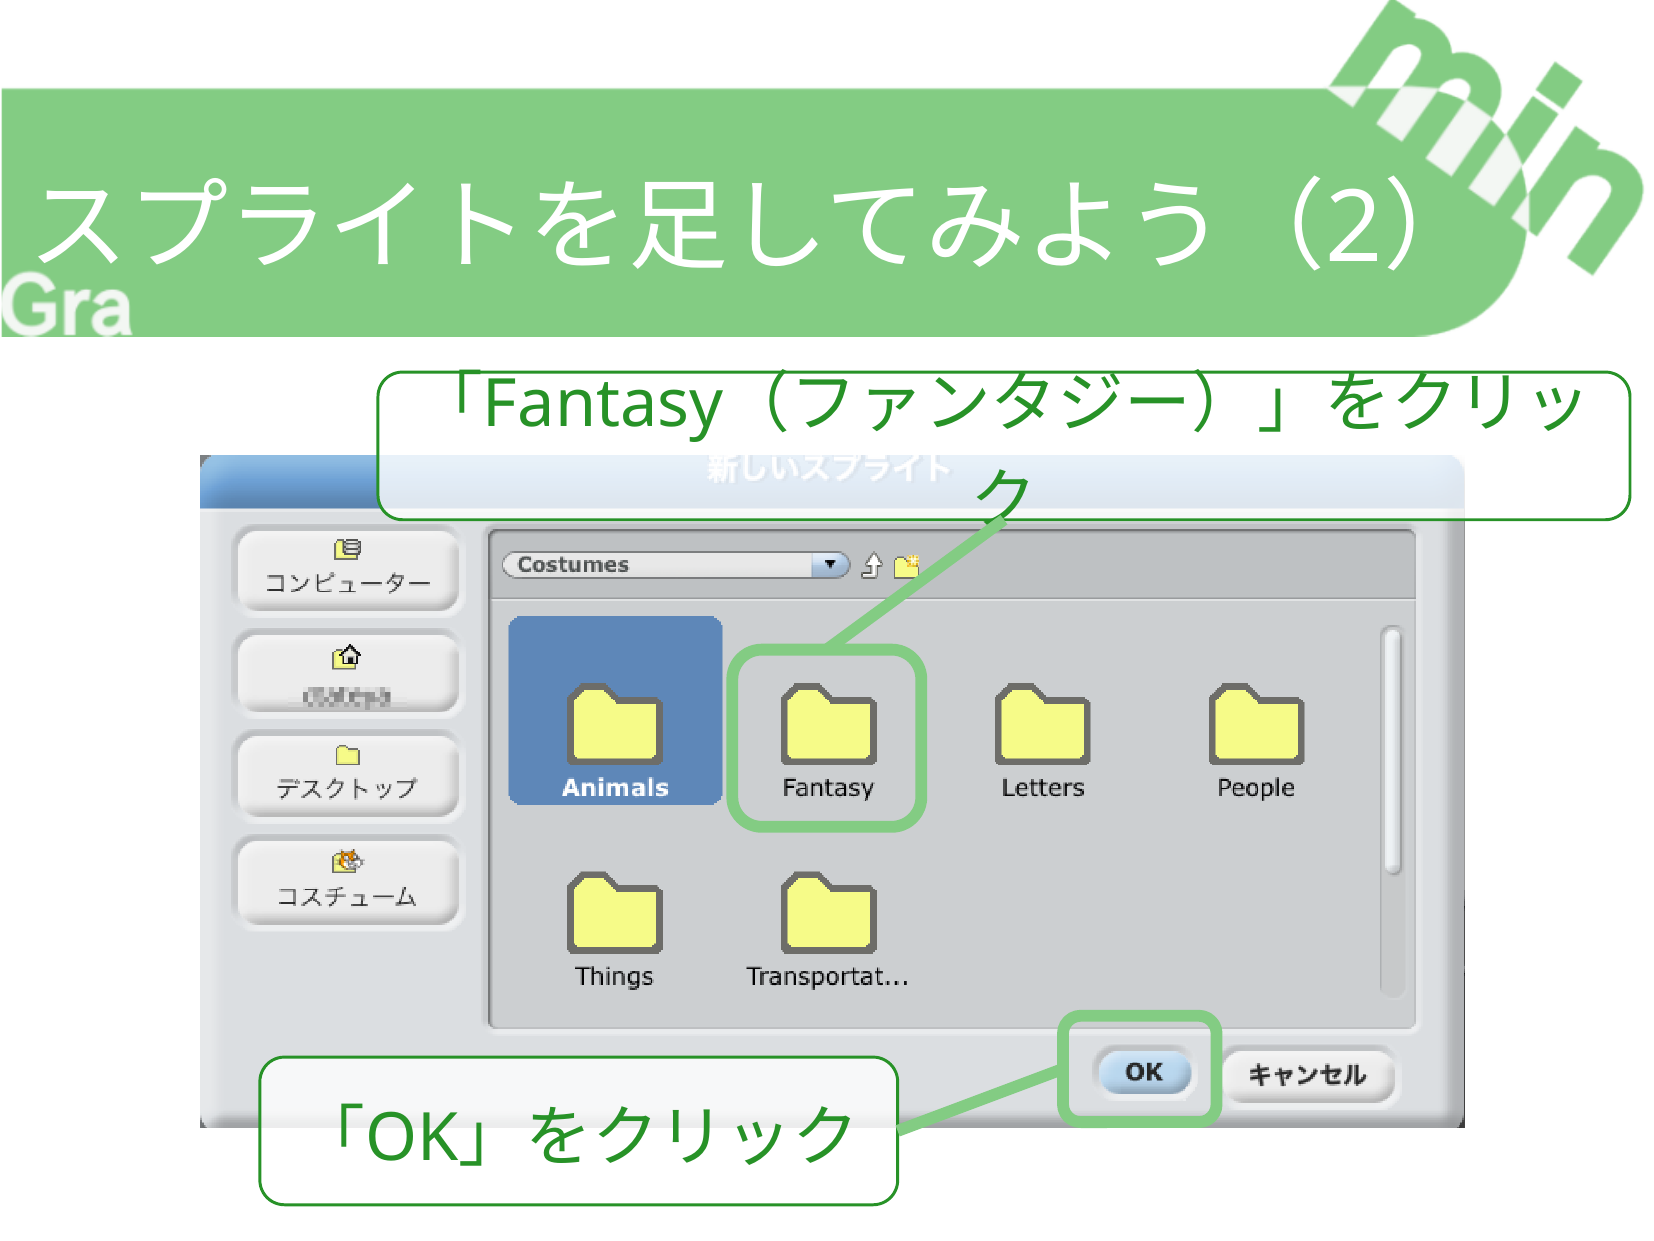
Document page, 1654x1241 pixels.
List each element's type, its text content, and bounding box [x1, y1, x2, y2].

text_box 「OK」をクリック [259, 1057, 898, 1205]
title スプライトを足してみよう（2） [11, 134, 1501, 303]
picture [200, 455, 1465, 1128]
picture [739, 656, 915, 820]
text_box 「Fantasy（ファンタジー）」をクリック [377, 372, 1630, 520]
picture [925, 1078, 1074, 1128]
picture [1, 0, 1654, 337]
picture [1069, 1022, 1210, 1116]
